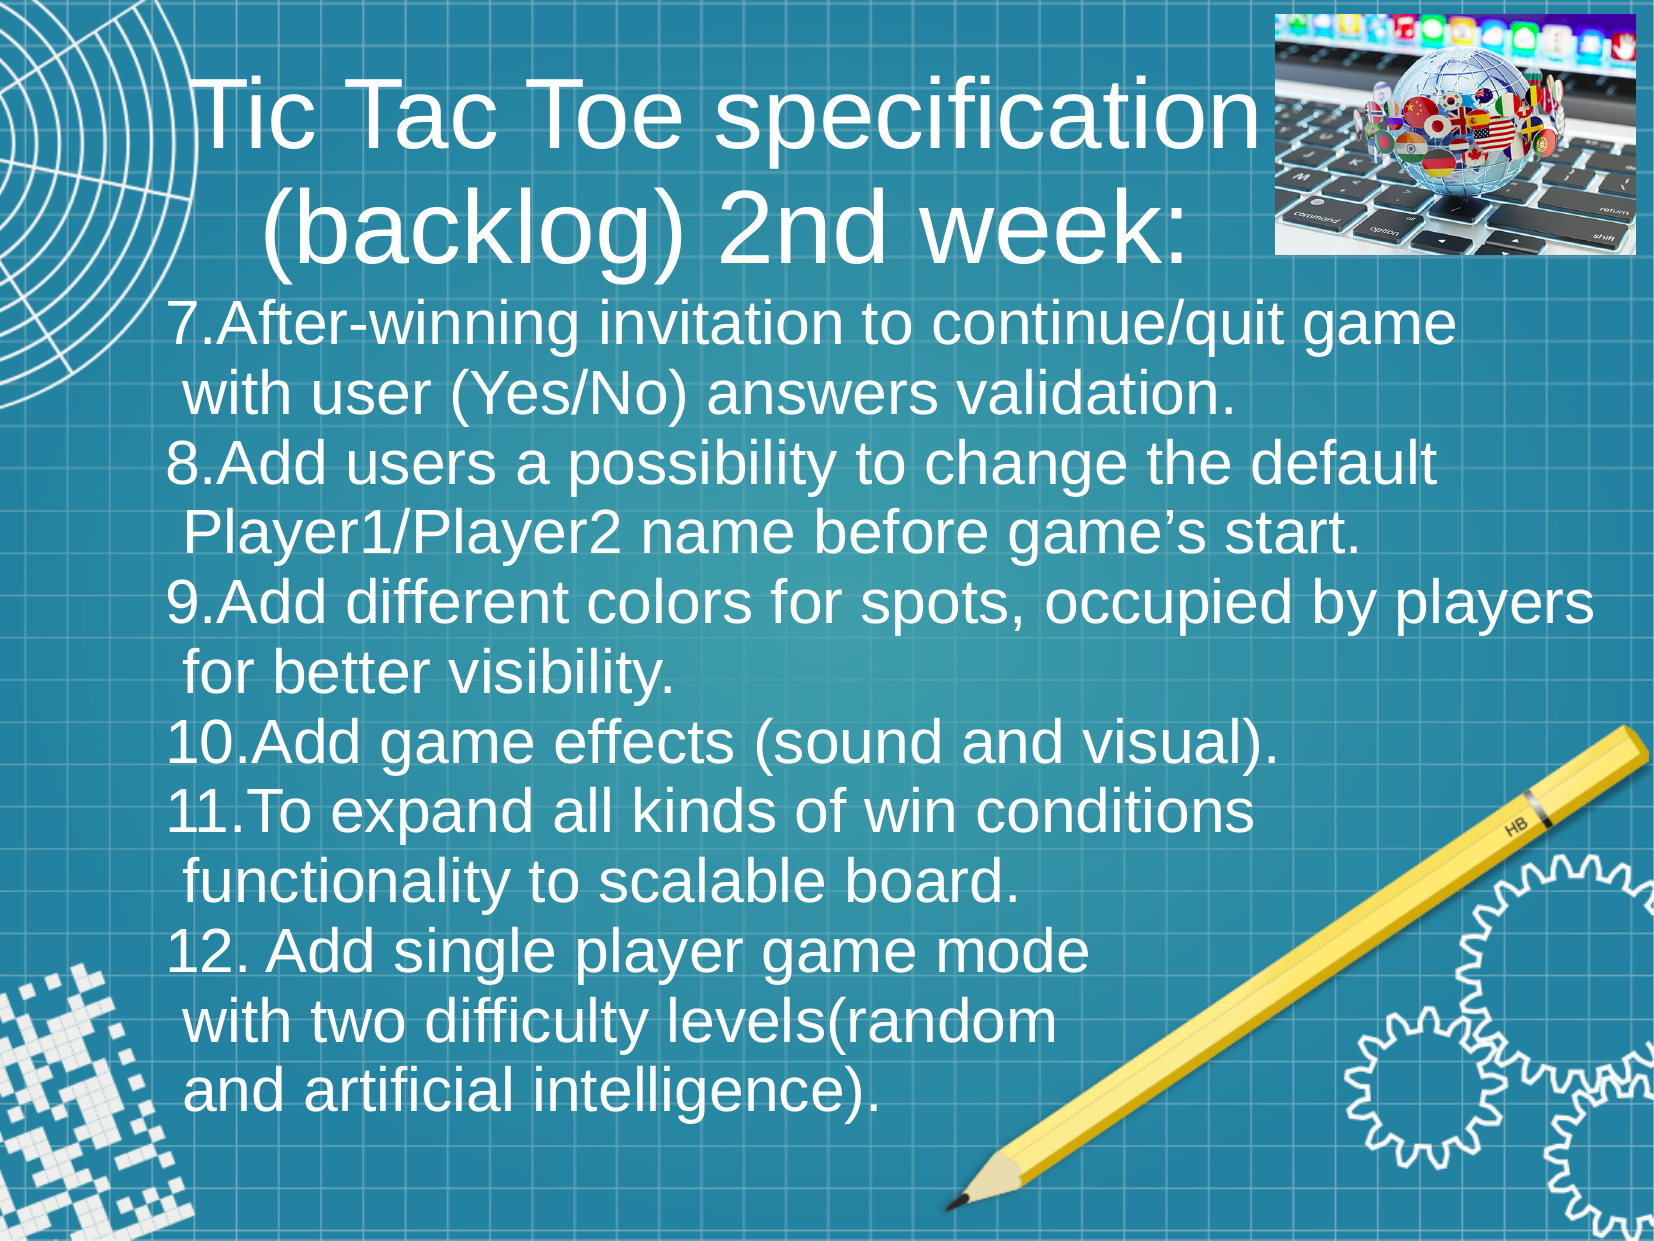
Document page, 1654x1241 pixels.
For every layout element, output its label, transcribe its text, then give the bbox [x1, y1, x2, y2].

subtitle 7.After-winning invitation to continue/quit game with user (Yes/No) answers validation. 8.Add users a possibility to change the default Player1/Player2 name before game’s start. 9.Add different colors for spots, occupied by players for better visibility. 10.Add game effects (sound and visual). 11.To expand all kinds of win conditions functionality to scalable board. 12. Add single player game mode with two difficulty levels(random and artificial intelligence). [165, 288, 1621, 1126]
title Tic Tac Toe specification (backlog) 2nd week: [0, 30, 1471, 314]
picture [0, 0, 1654, 1241]
